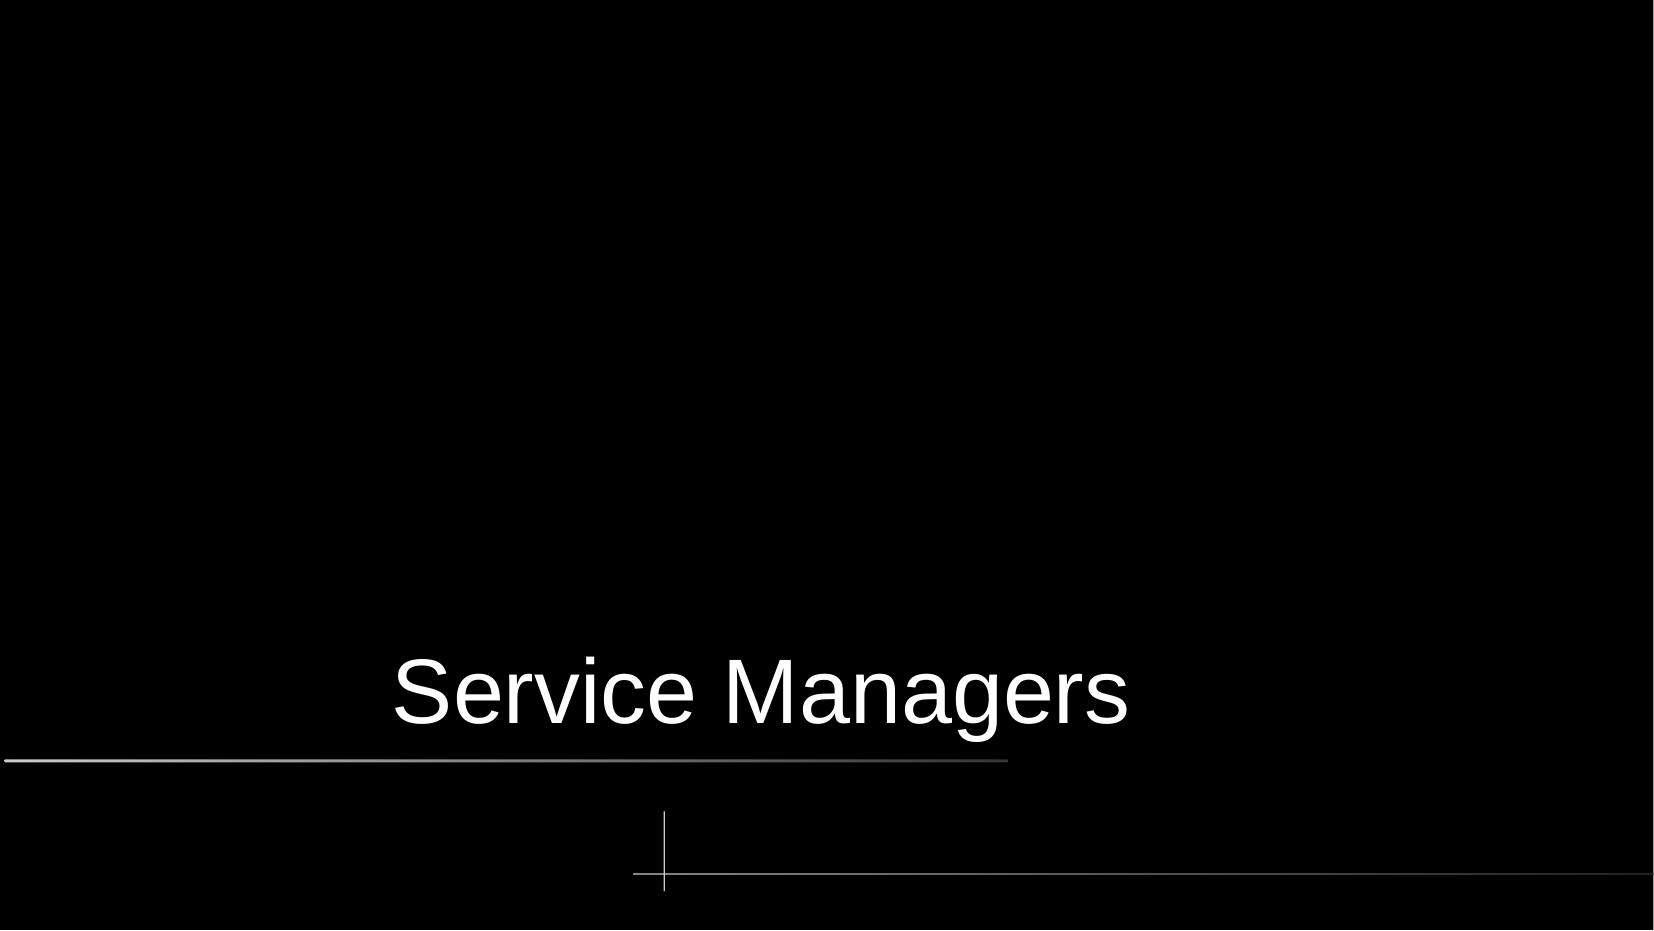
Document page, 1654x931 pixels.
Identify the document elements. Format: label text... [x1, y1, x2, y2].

title Service Managers [23, 637, 1501, 746]
